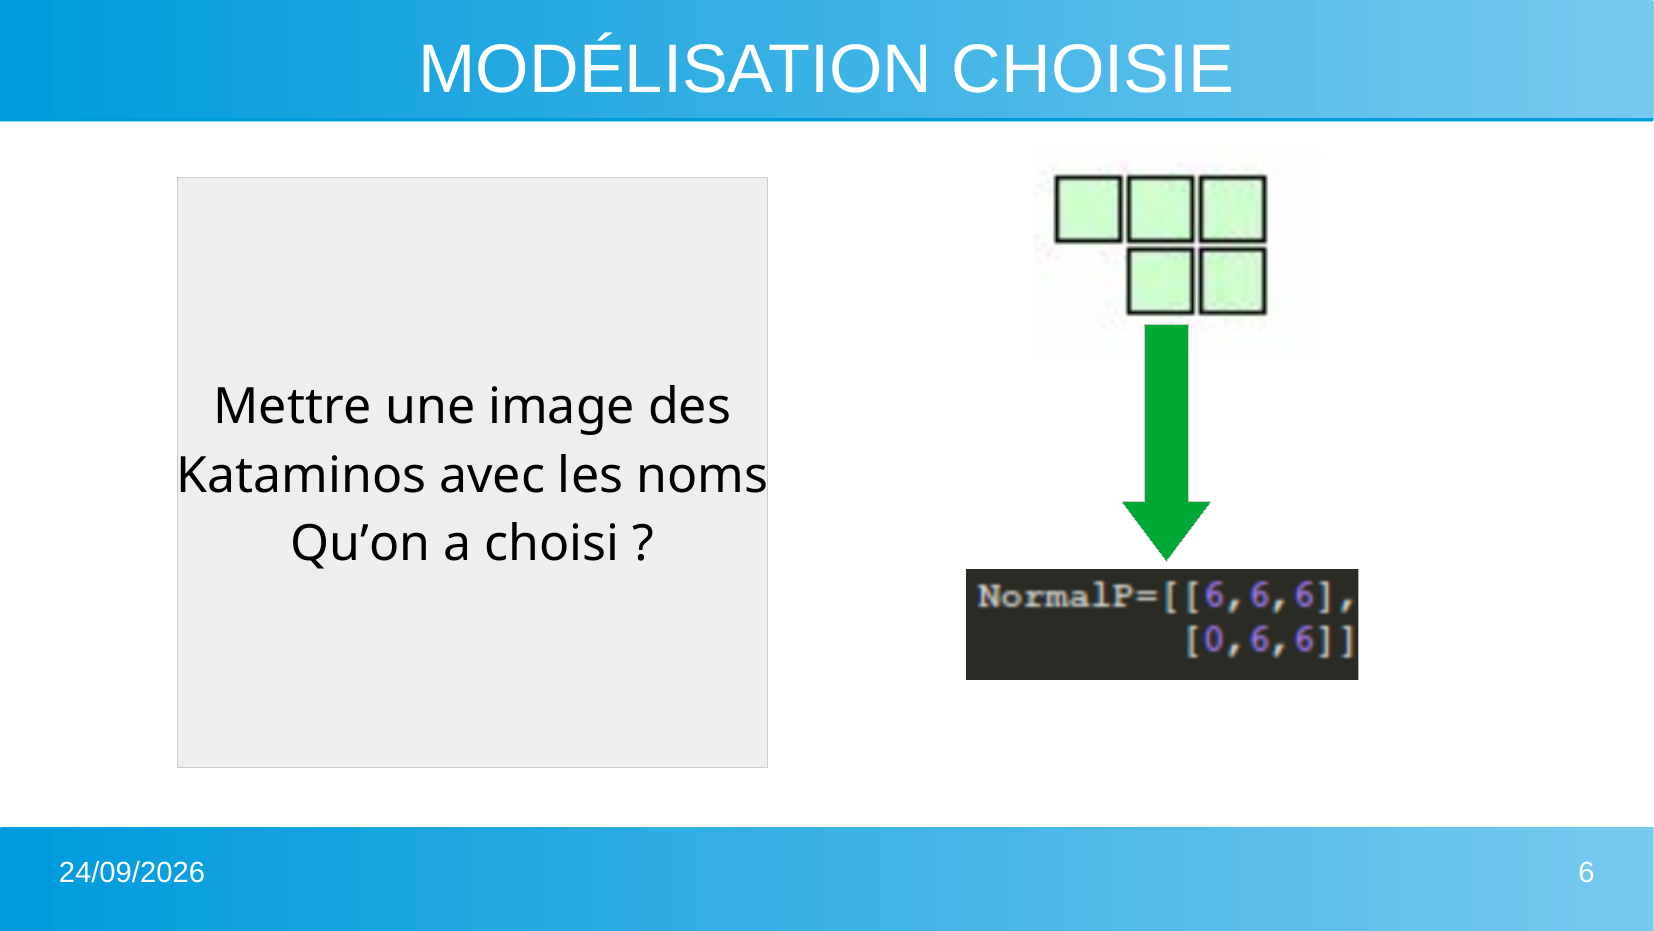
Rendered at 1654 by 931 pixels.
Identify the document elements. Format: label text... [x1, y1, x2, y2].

title MODÉLISATION CHOISIE [59, 29, 1595, 108]
text_box [1122, 324, 1211, 562]
text_box Mettre une image des Kataminos avec les noms Qu’on a choisi ? [177, 177, 768, 768]
picture [966, 569, 1359, 680]
picture [1033, 147, 1321, 355]
